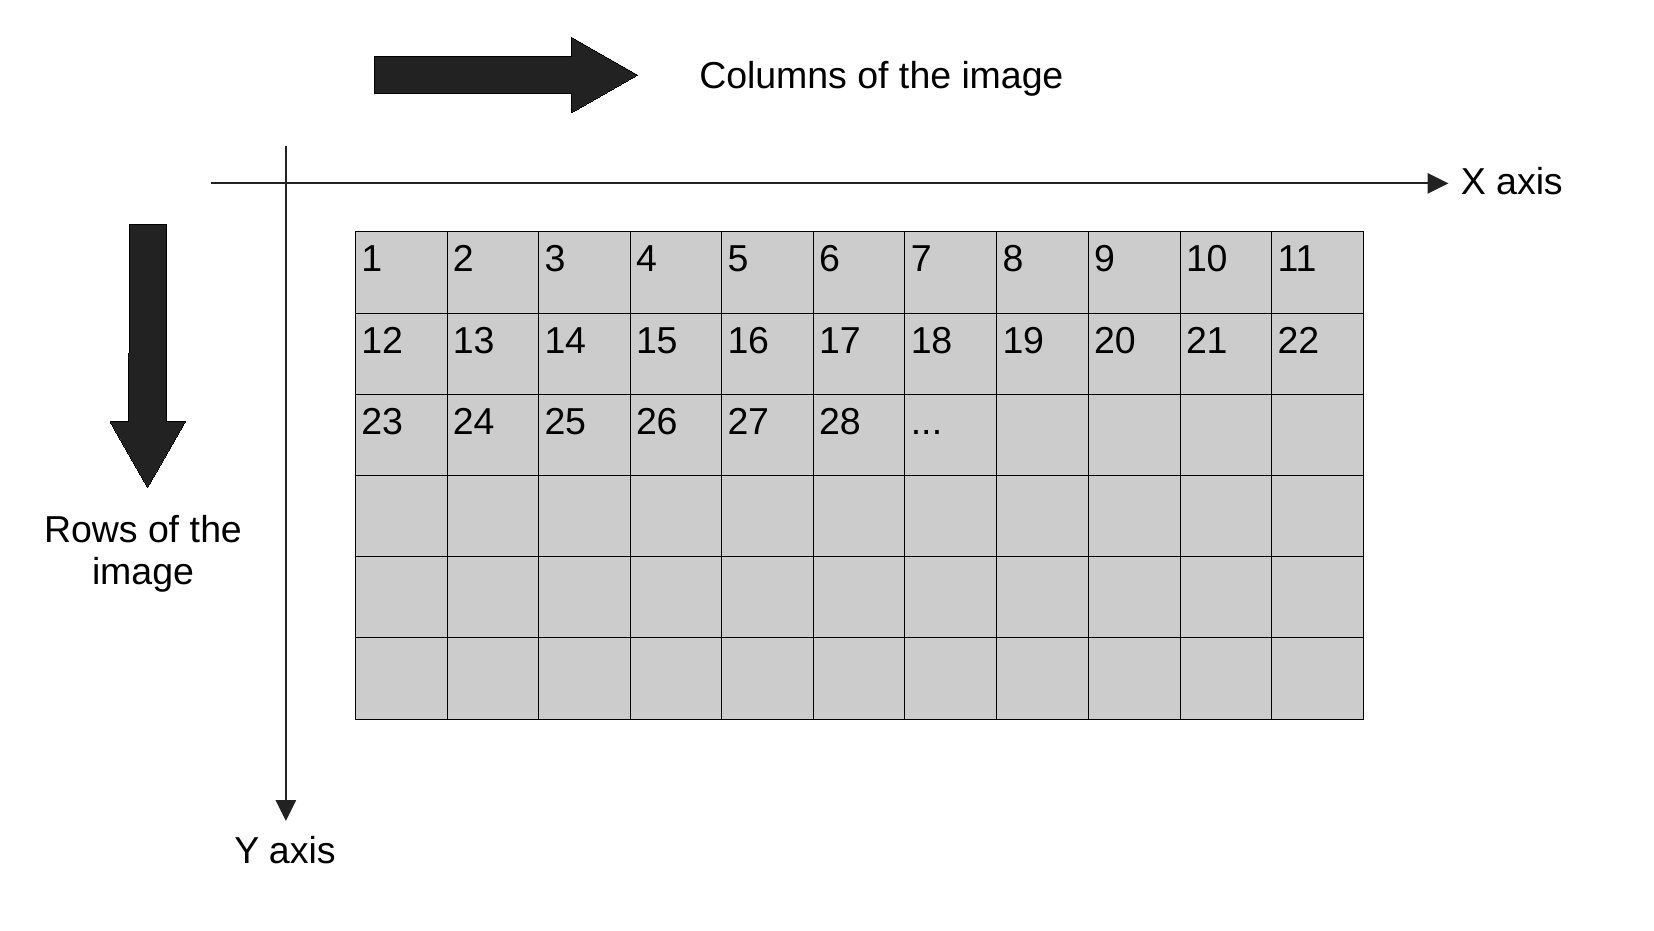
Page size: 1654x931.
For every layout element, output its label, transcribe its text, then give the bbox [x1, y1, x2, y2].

table_cell 16 [722, 314, 813, 394]
table_cell 17 [814, 314, 904, 394]
table_cell 19 [997, 314, 1088, 394]
table_cell 15 [631, 314, 721, 394]
table_cell [814, 476, 904, 556]
table_header 11 [1272, 232, 1363, 313]
table_cell 27 [722, 395, 813, 475]
table_cell [448, 638, 538, 719]
table_cell [905, 476, 996, 556]
text_box [374, 37, 637, 113]
table_cell [631, 557, 721, 637]
table_cell [814, 638, 904, 719]
table_cell [905, 557, 996, 637]
table_cell [356, 638, 447, 719]
table_header 1 [356, 232, 447, 313]
table_cell [814, 557, 904, 637]
table_cell 25 [539, 395, 630, 475]
table_header 3 [539, 232, 630, 313]
table_cell [448, 557, 538, 637]
table_cell [1089, 557, 1180, 637]
text_box X axis [1399, 144, 1625, 220]
table_header 9 [1089, 232, 1180, 313]
table_cell 26 [631, 395, 721, 475]
table_header 8 [997, 232, 1088, 313]
table_cell 21 [1181, 314, 1271, 394]
table_cell [1272, 476, 1363, 556]
table_cell [1089, 395, 1180, 475]
table_header 10 [1181, 232, 1271, 313]
table_cell [1089, 638, 1180, 719]
table_cell [631, 476, 721, 556]
table_header 6 [814, 232, 904, 313]
table_cell 13 [448, 314, 538, 394]
table_cell [1181, 395, 1271, 475]
table_cell [1272, 638, 1363, 719]
table_cell [997, 395, 1088, 475]
text_box Y axis [172, 813, 398, 889]
table_header 4 [631, 232, 721, 313]
table_header 5 [722, 232, 813, 313]
table_cell [539, 476, 630, 556]
table_header 7 [905, 232, 996, 313]
table_cell [631, 638, 721, 719]
table_cell 18 [905, 314, 996, 394]
table_cell 14 [539, 314, 630, 394]
table_cell [1181, 638, 1271, 719]
table_cell [1272, 395, 1363, 475]
table_cell 20 [1089, 314, 1180, 394]
table_cell 28 [814, 395, 904, 475]
table_cell [448, 476, 538, 556]
table_cell [1272, 557, 1363, 637]
table_cell [356, 557, 447, 637]
table_cell [722, 476, 813, 556]
table_cell ... [905, 395, 996, 475]
table_cell 22 [1272, 314, 1363, 394]
table_cell [539, 638, 630, 719]
text_box [110, 224, 186, 488]
text_box Columns of the image [637, 37, 1126, 113]
table_header 2 [448, 232, 538, 313]
table_cell 23 [356, 395, 447, 475]
table_cell 24 [448, 395, 538, 475]
table_cell [722, 638, 813, 719]
table_cell [905, 638, 996, 719]
table_cell [1089, 476, 1180, 556]
table_cell [1181, 476, 1271, 556]
table_cell [997, 638, 1088, 719]
table_cell 12 [356, 314, 447, 394]
table_cell [722, 557, 813, 637]
table_cell [1181, 557, 1271, 637]
table_cell [356, 476, 447, 556]
text_box Rows of the image [11, 501, 275, 601]
table_cell [997, 557, 1088, 637]
table_cell [997, 476, 1088, 556]
table_cell [539, 557, 630, 637]
